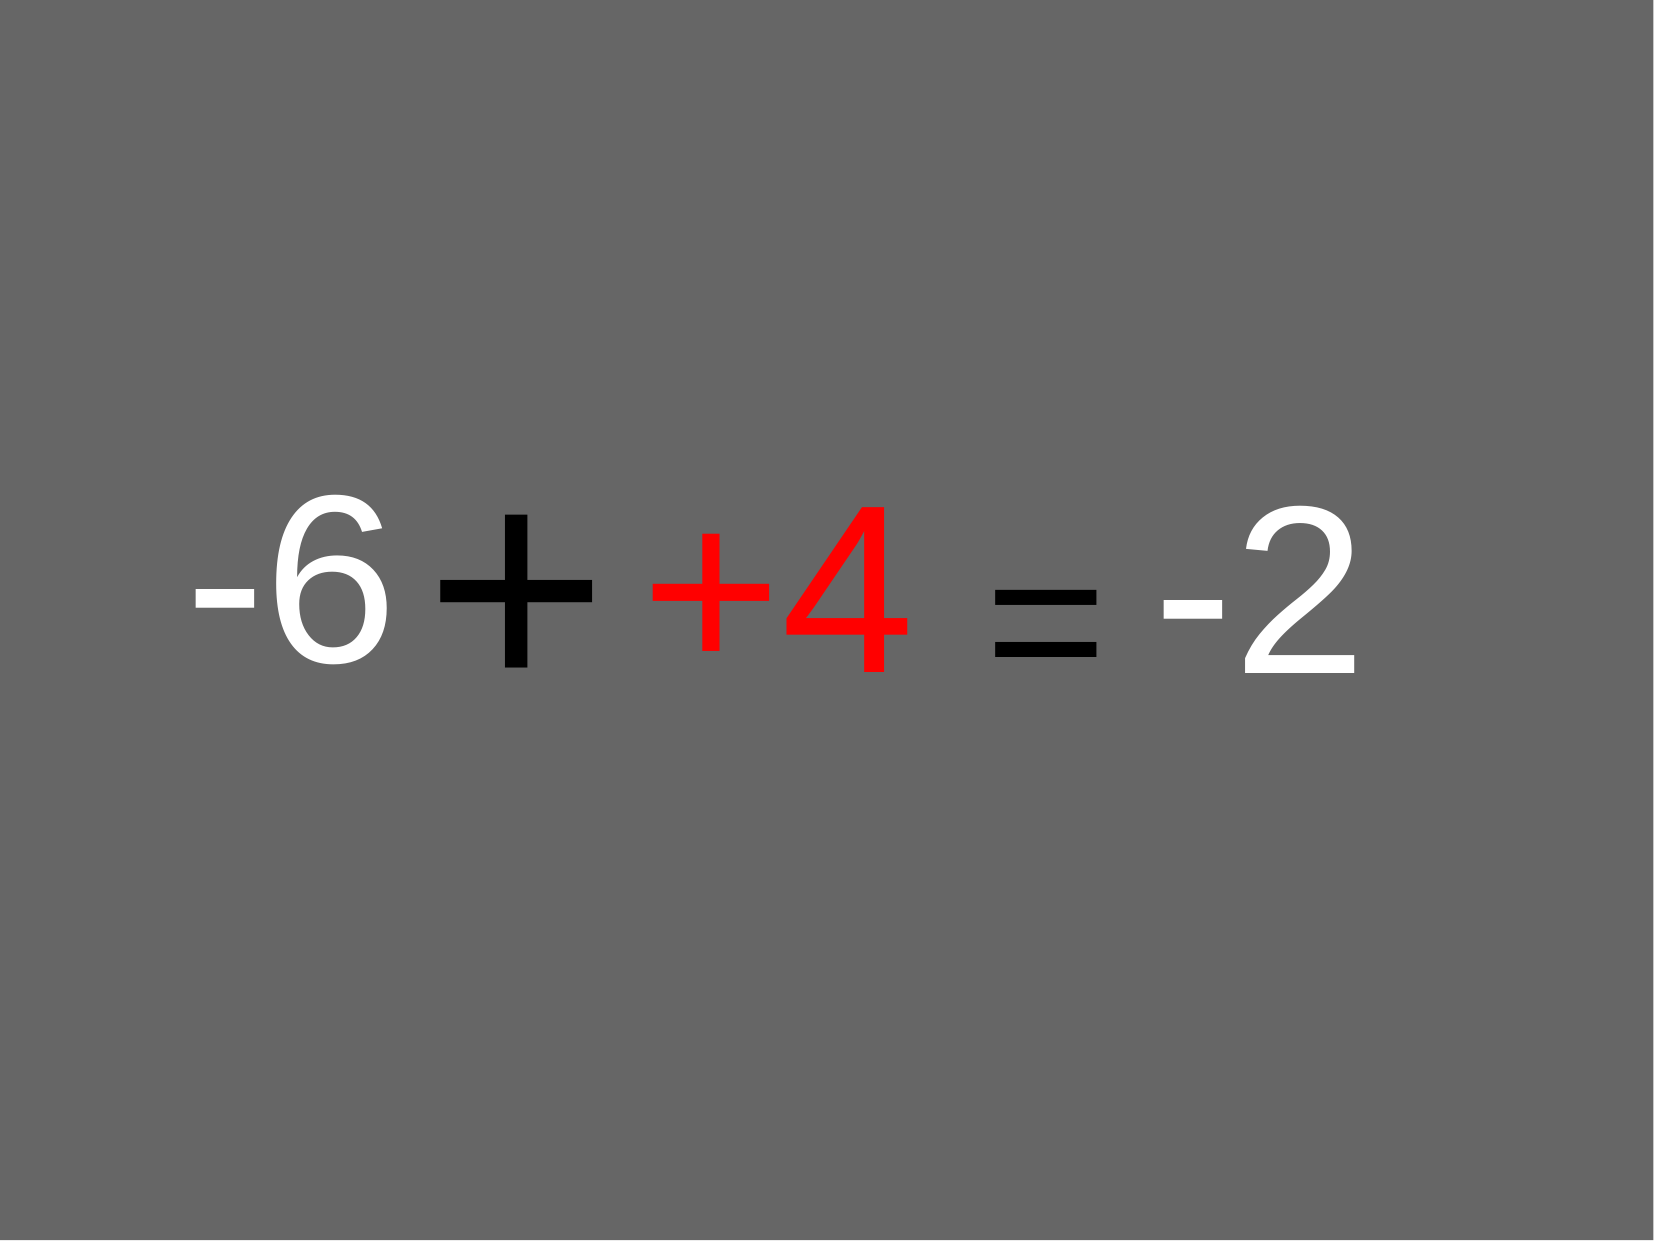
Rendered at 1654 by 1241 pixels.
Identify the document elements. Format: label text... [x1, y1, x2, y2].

text_box + [410, 405, 623, 770]
text_box -6 [170, 438, 410, 721]
text_box = [970, 496, 1123, 745]
text_box +4 [626, 448, 963, 732]
text_box -2 [1139, 449, 1382, 733]
text_box [0, 0, 1654, 1241]
